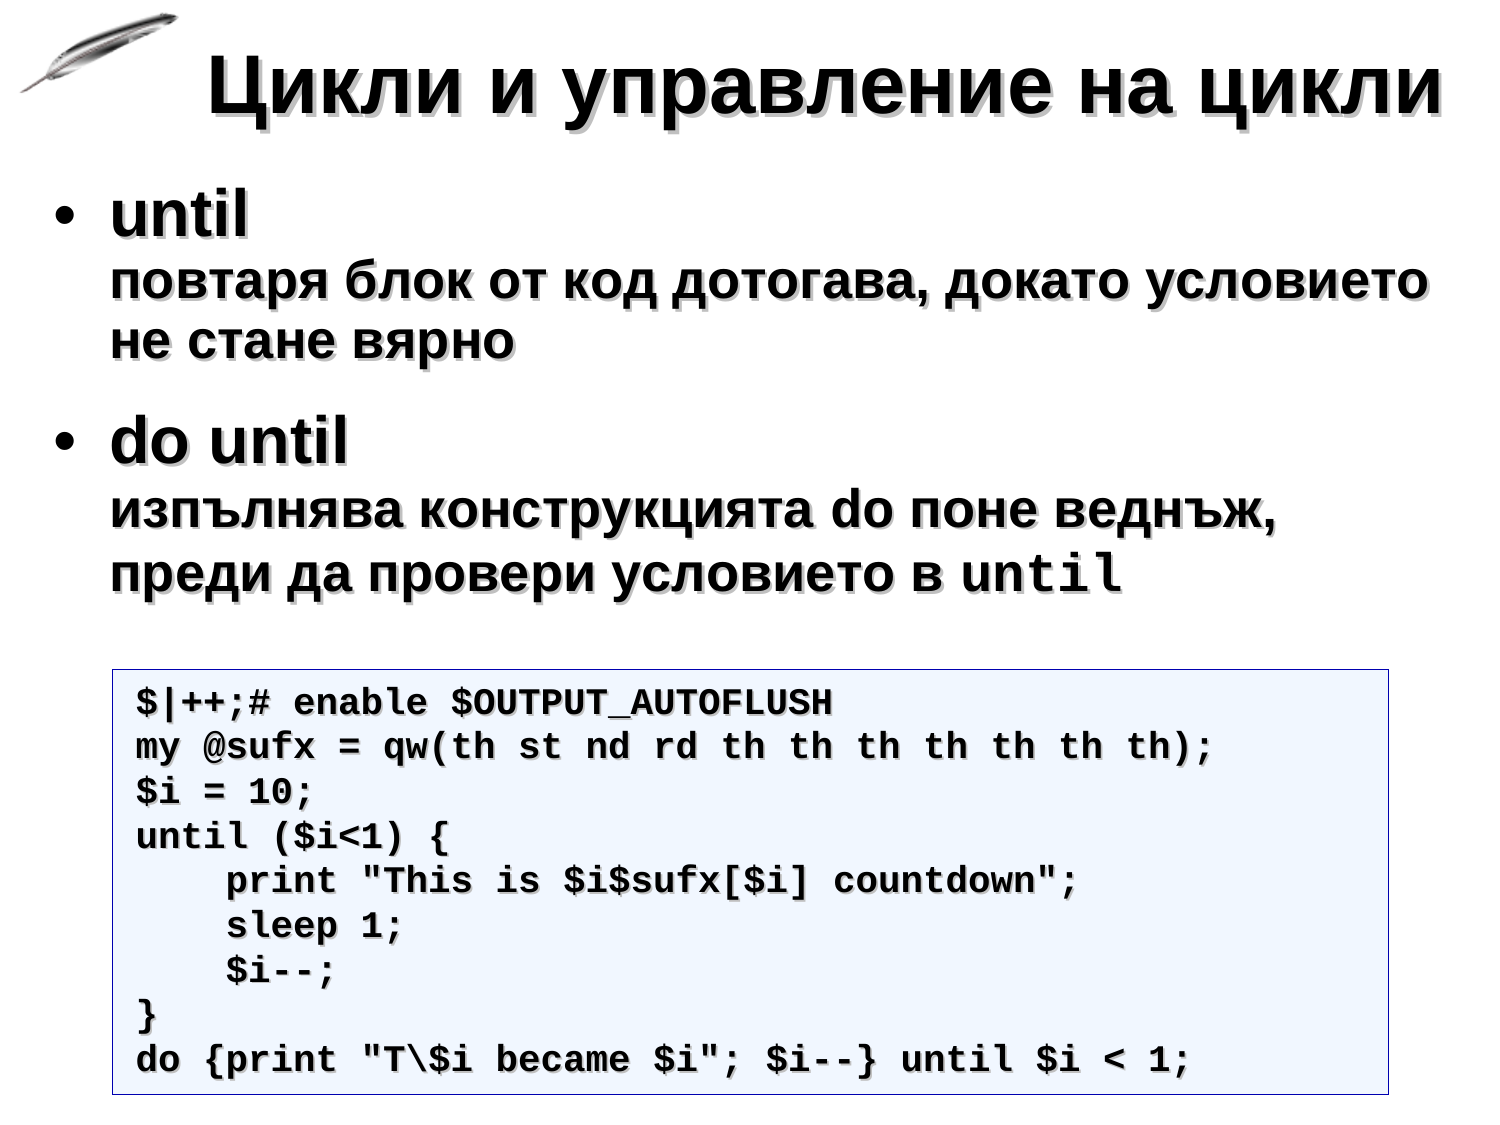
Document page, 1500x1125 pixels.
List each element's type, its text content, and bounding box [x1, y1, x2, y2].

title Цикли и управление на цикли [206, 0, 1459, 179]
list until повтаря блок от код дотогава, докато условието не стане вярно do until изпълнява конструкцията do поне веднъж, преди да провери условието в until [53, 177, 1447, 1125]
picture [16, 11, 184, 95]
text_box $|++;# enable $OUTPUT_AUTOFLUSH my @sufx = qw(th st nd rd th th th th th th th); $i = 10; until ($i<1) { print "This is $i$sufx[$i] countdown"; sleep 1; $i--; } do {print "T\$i became $i"; $i--} until $i < 1; [112, 669, 1388, 1095]
